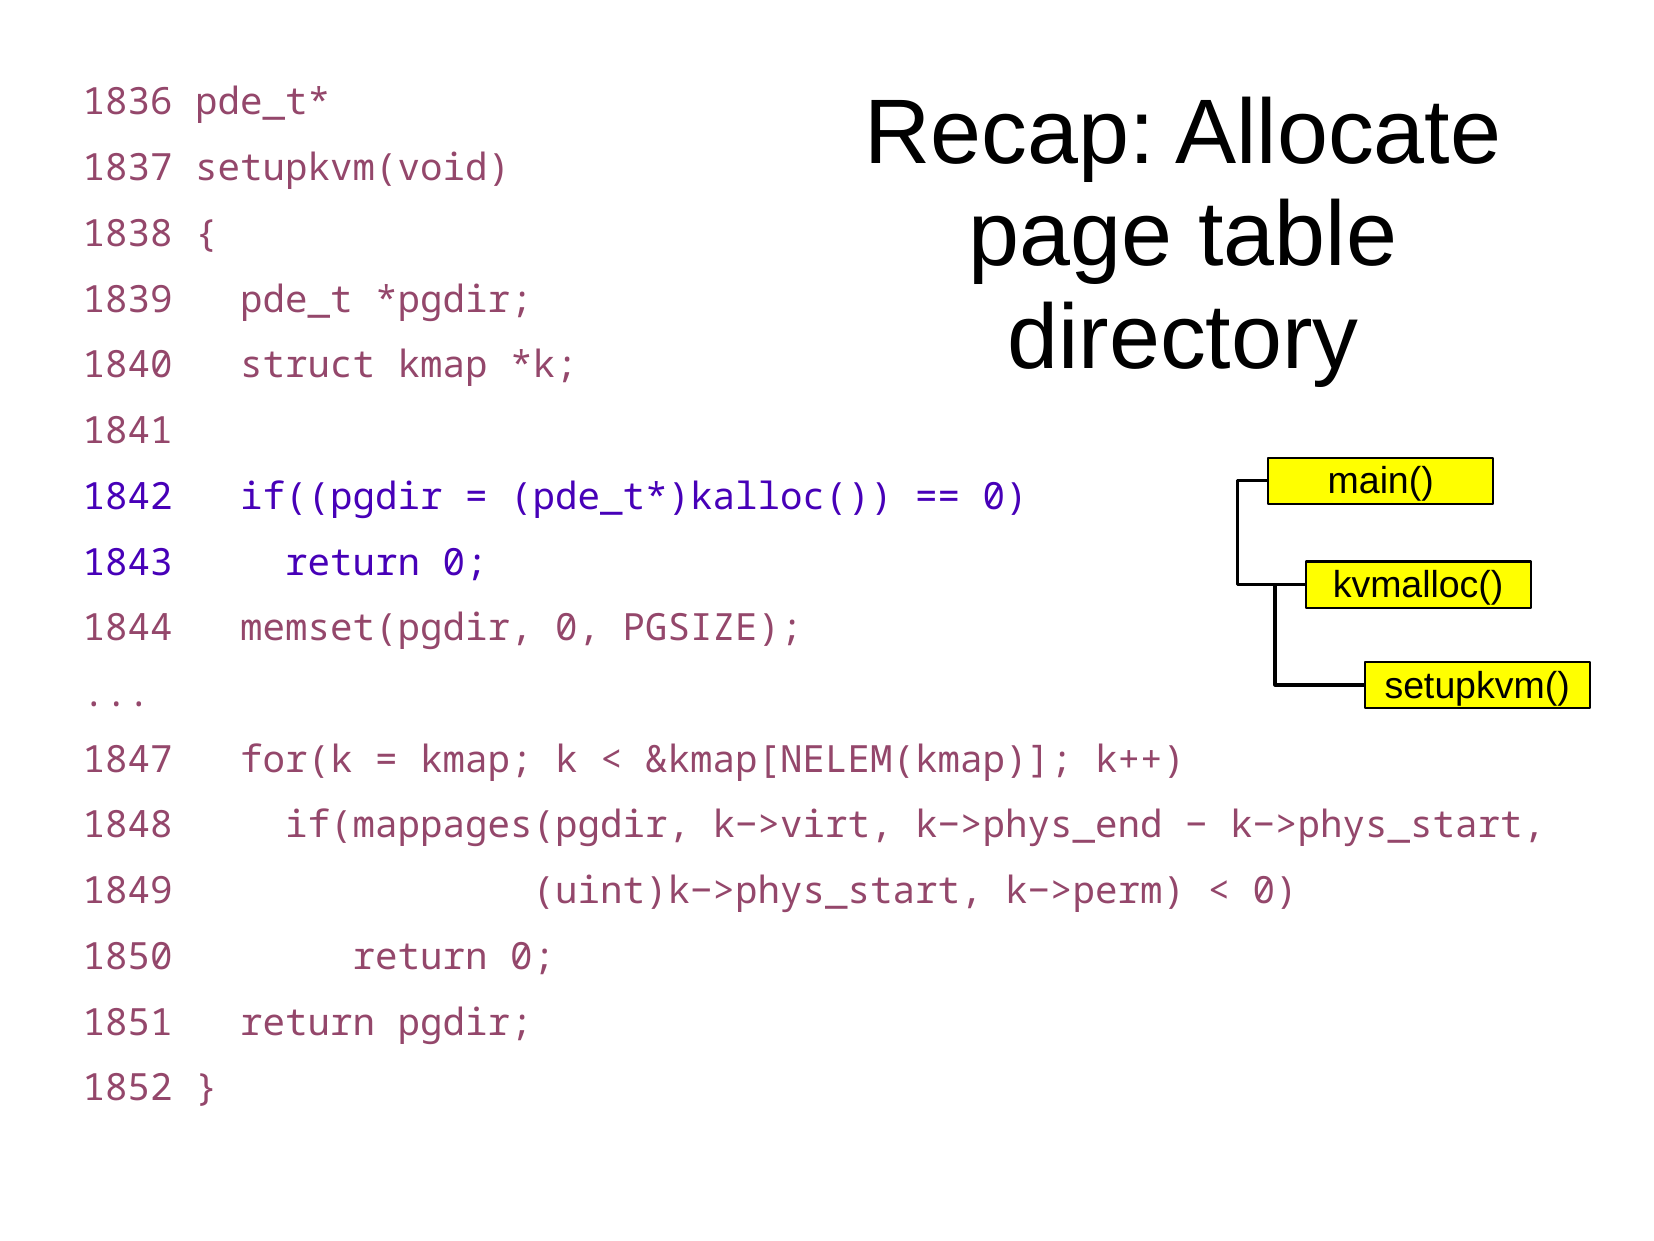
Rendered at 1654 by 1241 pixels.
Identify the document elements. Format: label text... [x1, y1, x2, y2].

text_box setupkvm() [1364, 661, 1590, 709]
list 1836 pde_t* 1837 setupkvm(void) 1838 { 1839 pde_t *pgdir; 1840 struct kmap *k; 1841 1842 if((pgdir = (pde_t*)kalloc()) == 0) 1843 return 0; 1844 memset(pgdir, 0, PGSIZE); ... 1847 for(k = kmap; k < &kmap[NELEM(kmap)]; k++) 1848 if(mappages(pgdir, k−>virt, k−>phys_end − k−>phys_start, 1849 (uint)k−>phys_start, k−>perm) < 0) 1850 return 0; 1851 return pgdir; 1852 } [82, 75, 1571, 1163]
text_box main() [1268, 457, 1494, 504]
title Recap: Allocate page table directory [791, 79, 1576, 389]
text_box kvmalloc() [1305, 561, 1531, 608]
